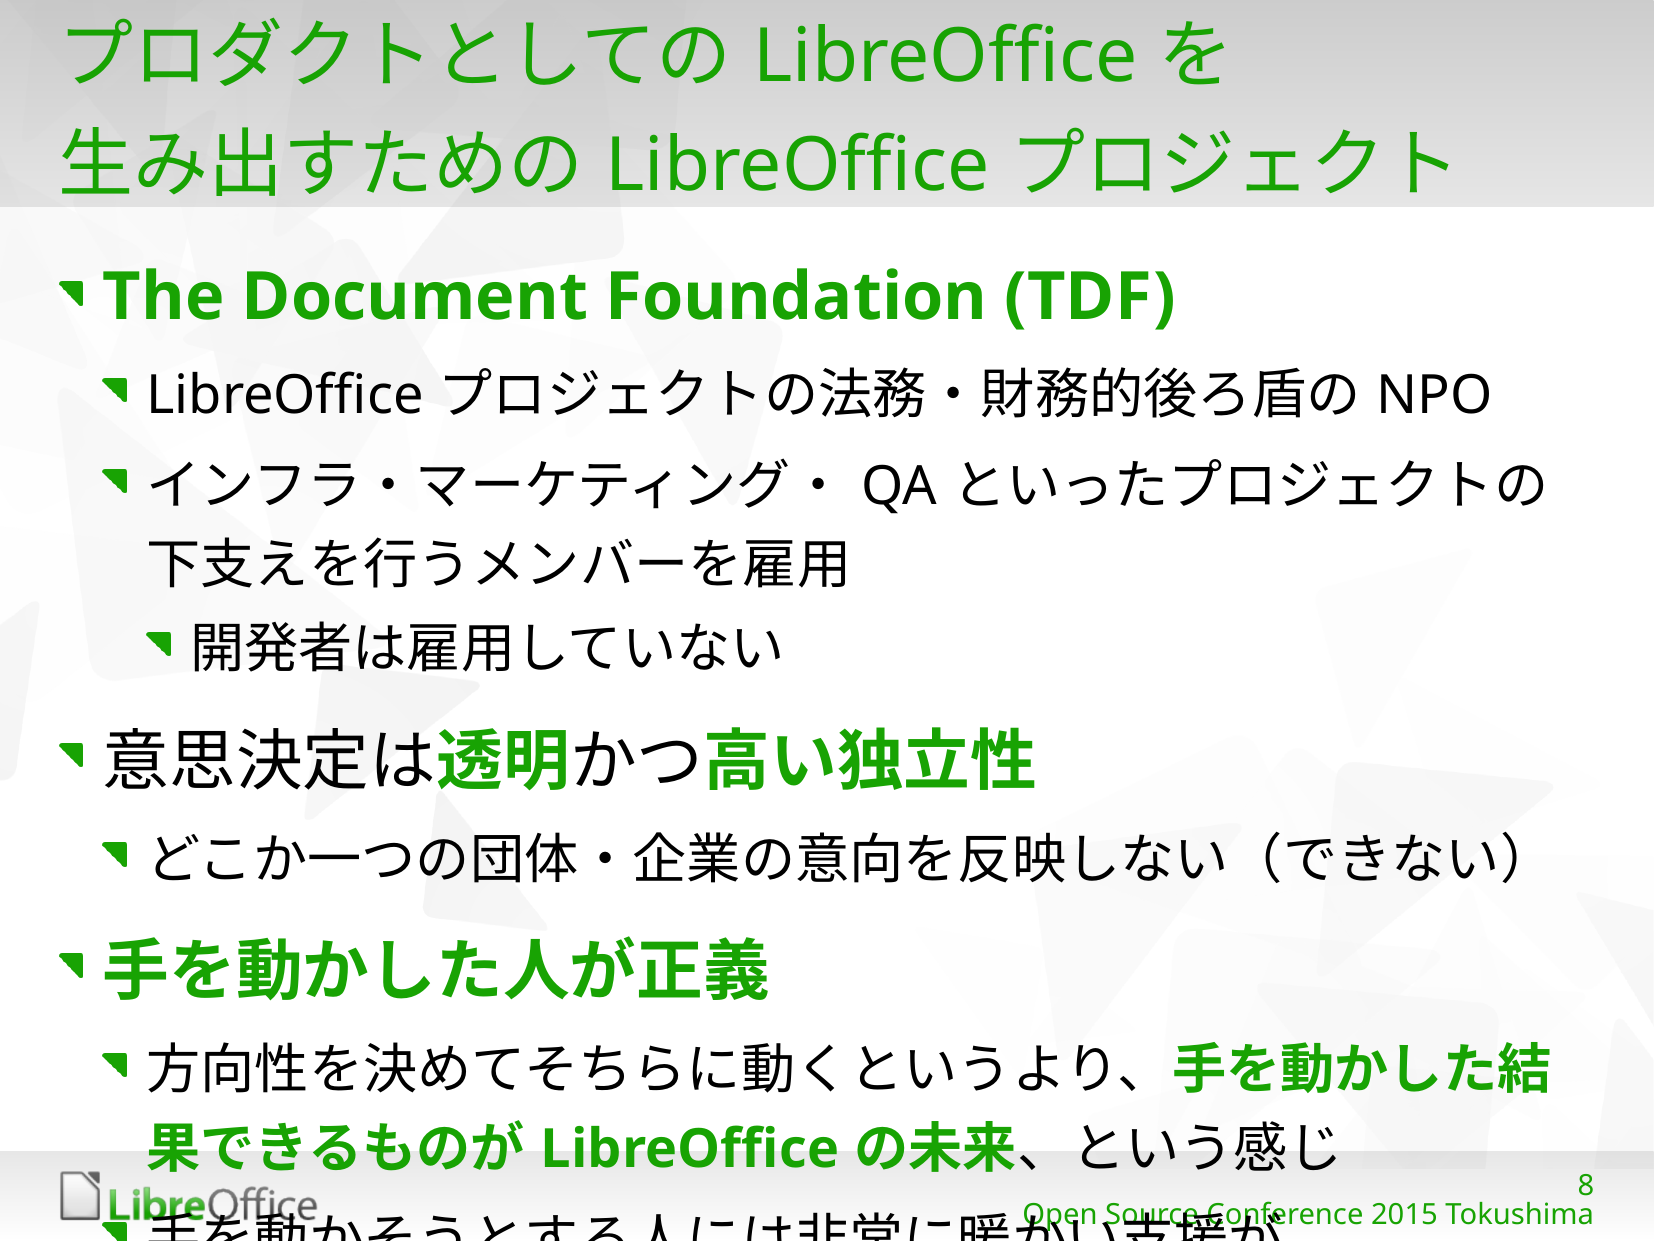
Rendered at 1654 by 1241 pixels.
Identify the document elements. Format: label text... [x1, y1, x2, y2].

picture [292, 1229, 301, 1240]
picture [222, 179, 242, 186]
picture [248, 179, 269, 186]
picture [41, 1152, 337, 1241]
picture [678, 179, 697, 185]
picture [993, 1133, 1002, 1145]
picture [916, 1155, 932, 1169]
picture [327, 1230, 337, 1240]
picture [915, 548, 1654, 1169]
picture [213, 1235, 228, 1240]
picture [993, 1156, 1008, 1169]
picture [939, 1156, 954, 1169]
picture [970, 1155, 986, 1169]
picture [915, 1149, 928, 1160]
picture [118, 22, 128, 28]
picture [977, 1133, 986, 1145]
picture [0, 0, 783, 931]
title プロダクトとしてのLibreOfficeを 生み出すためのLibreOfficeプロジェクト [59, 28, 1595, 179]
picture [329, 1158, 337, 1164]
list The Document Foundation (TDF) LibreOfficeプロジェクトの法務・財務的後ろ盾のNPO インフラ・マーケティング・QAといったプロジェクトの下支えを行うメンバーを雇用 開発者は雇用していない 意思決定は透明かつ高い独立性 どこか一つの団体・企業の意向を反映しない（できない） 手を動かした人が正義 方向性を決めてそちらに動くというより、手を動かした結果できるものがLibreOfficeの未来、という感じ 手を動かそうとする人には非常に暖かい支援が もちろん、お金を払って誰か（サポートベンダーなど）に代わりに手を動かしてもらうという方法はある [59, 248, 1595, 1118]
picture [915, 1136, 932, 1143]
